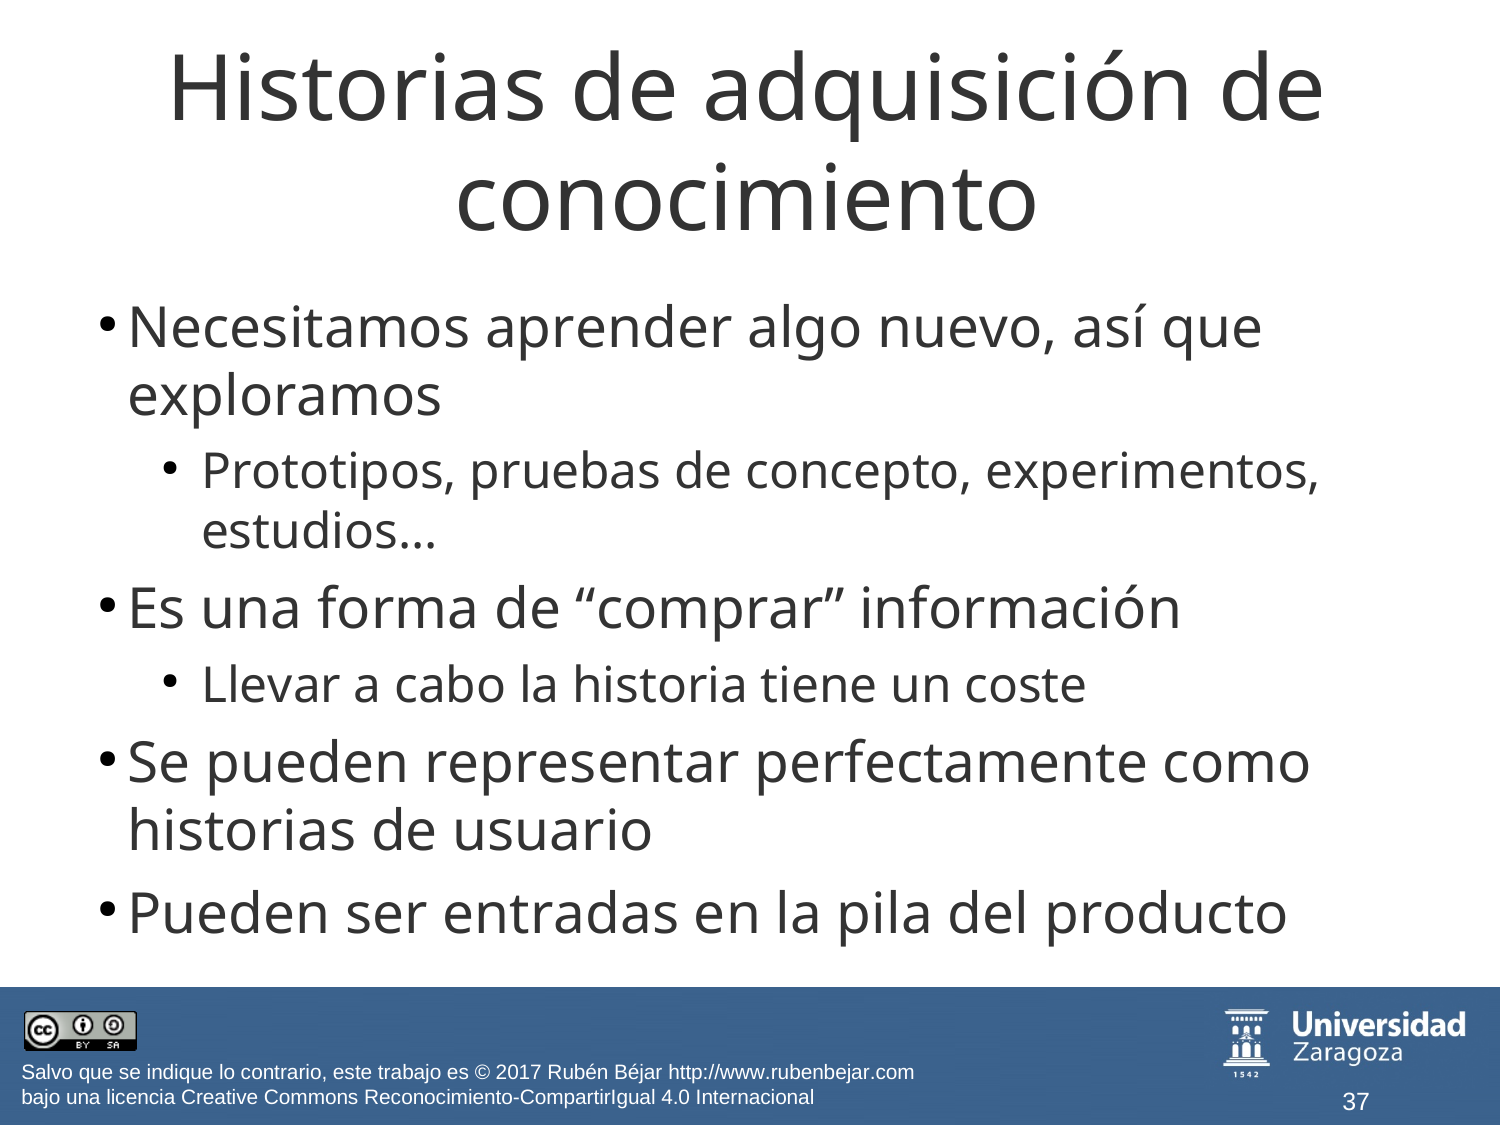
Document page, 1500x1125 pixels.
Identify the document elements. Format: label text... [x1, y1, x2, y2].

picture [0, 987, 1500, 1125]
title Historias de adquisición de conocimiento [74, 21, 1420, 257]
list Necesitamos aprender algo nuevo, así que exploramos Prototipos, pruebas de concepto, experimentos, estudios... Es una forma de “comprar” información Llevar a cabo la historia tiene un coste Se pueden representar perfectamente como historias de usuario Pueden ser entradas en la pila del producto [82, 283, 1418, 957]
